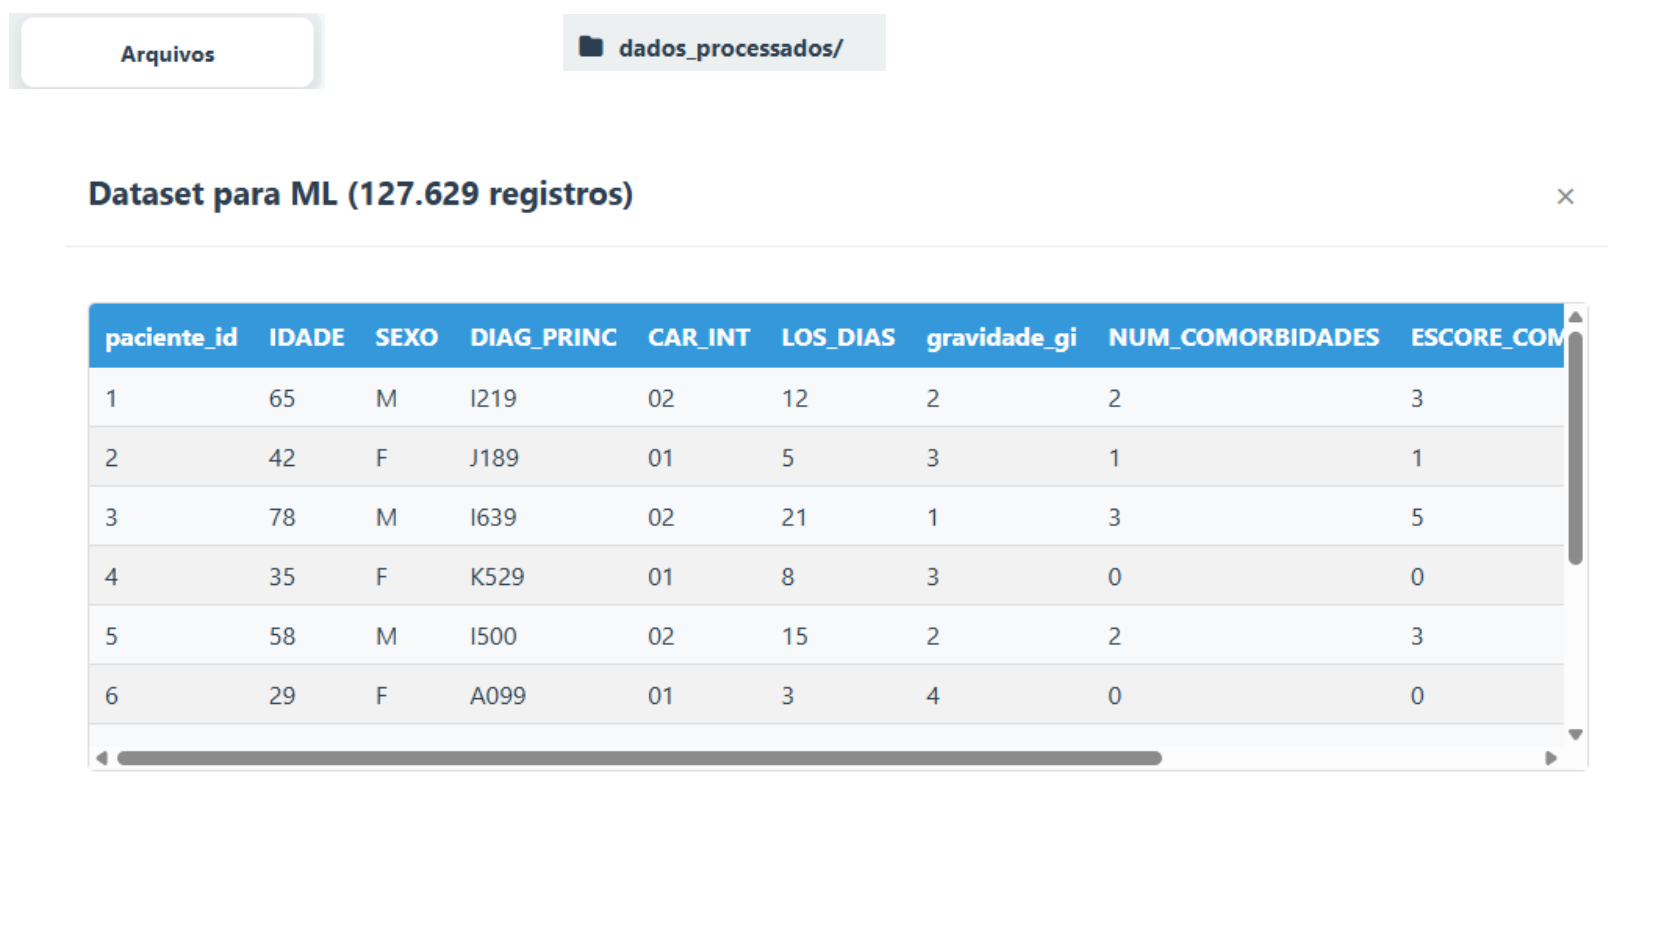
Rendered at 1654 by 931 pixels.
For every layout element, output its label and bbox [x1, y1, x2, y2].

picture [66, 163, 1608, 778]
picture [563, 14, 886, 71]
picture [9, 13, 325, 89]
